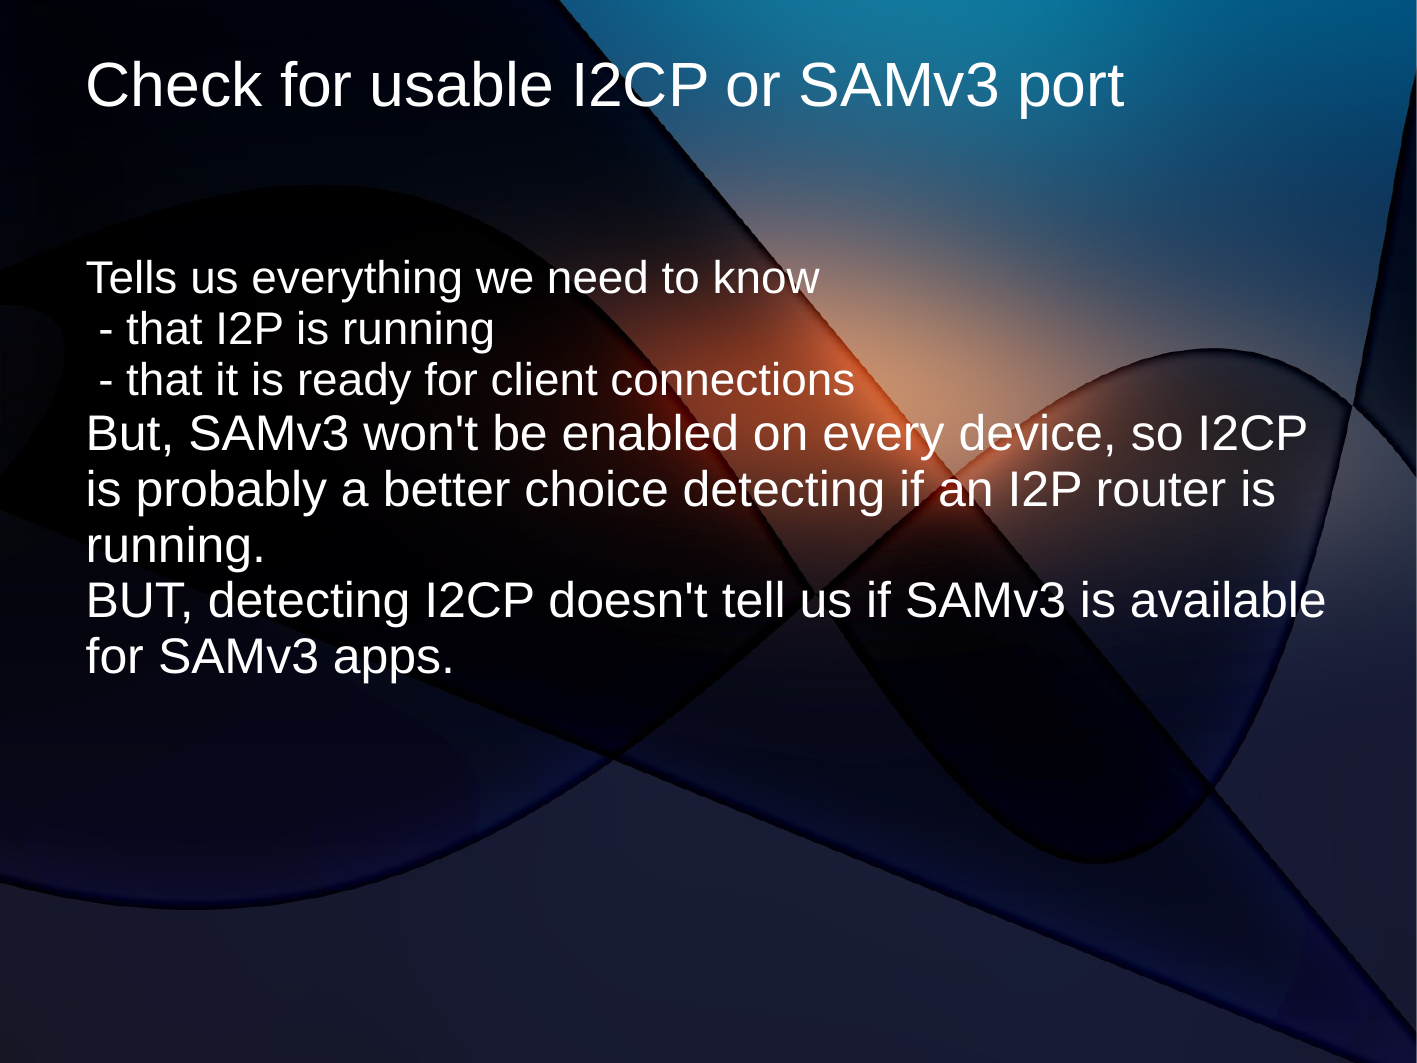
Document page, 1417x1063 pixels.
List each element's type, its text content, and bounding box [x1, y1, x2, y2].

picture [1093, 34, 1099, 42]
picture [0, 0, 1417, 1063]
subtitle Tells us everything we need to know - that I2P is running - that it is ready for client connections But, SAMv3 won't be enabled on every device, so I2CP is probably a better choice detecting if an I2P router is running. BUT, detecting I2CP doesn't tell us if SAMv3 is available for SAMv3 apps. [70, 244, 1346, 925]
title Check for usable I2CP or SAMv3 port [70, 42, 1346, 213]
